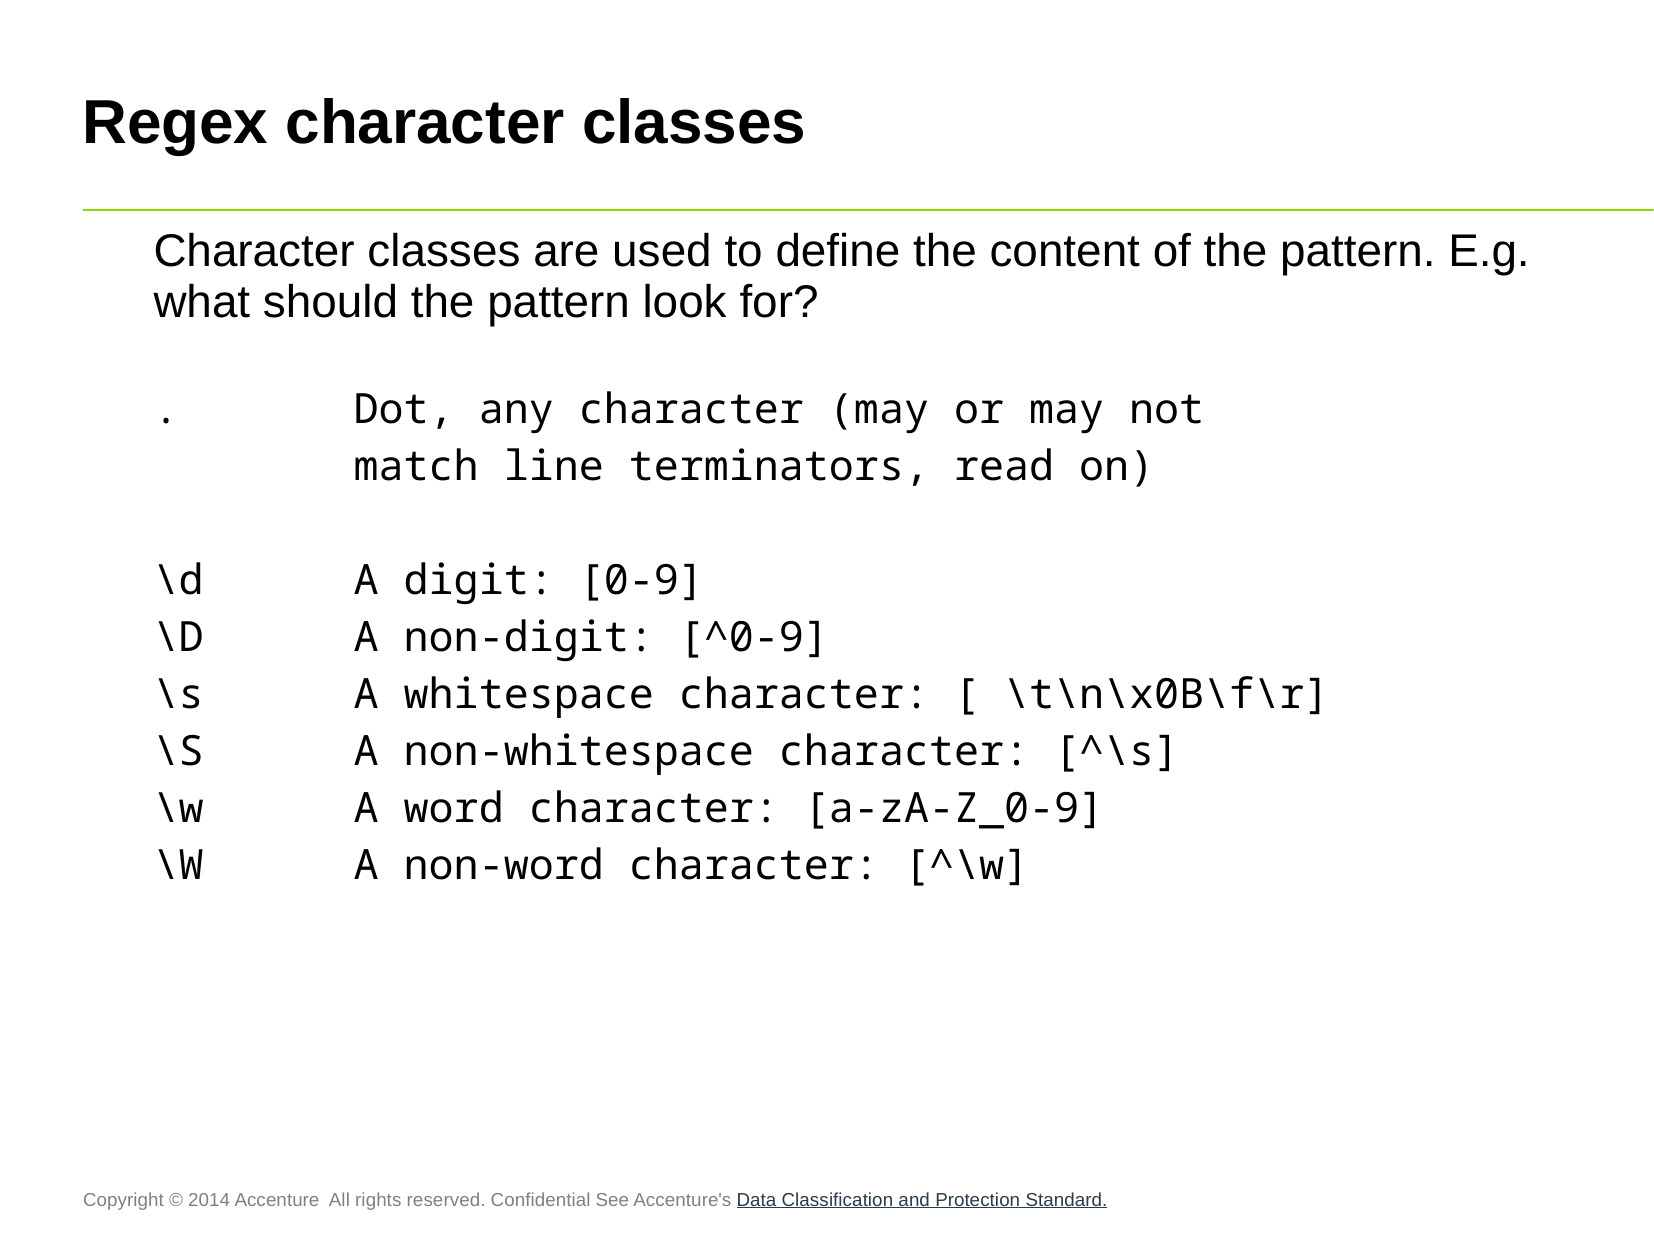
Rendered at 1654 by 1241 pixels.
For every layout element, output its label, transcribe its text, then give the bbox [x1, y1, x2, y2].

title Regex character classes [82, 49, 1571, 196]
list Character classes are used to define the content of the pattern. E.g. what should the pattern look for? . Dot, any character (may or may not match line terminators, read on) \d A digit: [0-9] \D A non-digit: [^0-9] \s A whitespace character: [ \t\n\x0B\f\r] \S A non-whitespace character: [^\s] \w A word character: [a-zA-Z_0-9] \W A non-word character: [^\w] [82, 225, 1538, 1186]
